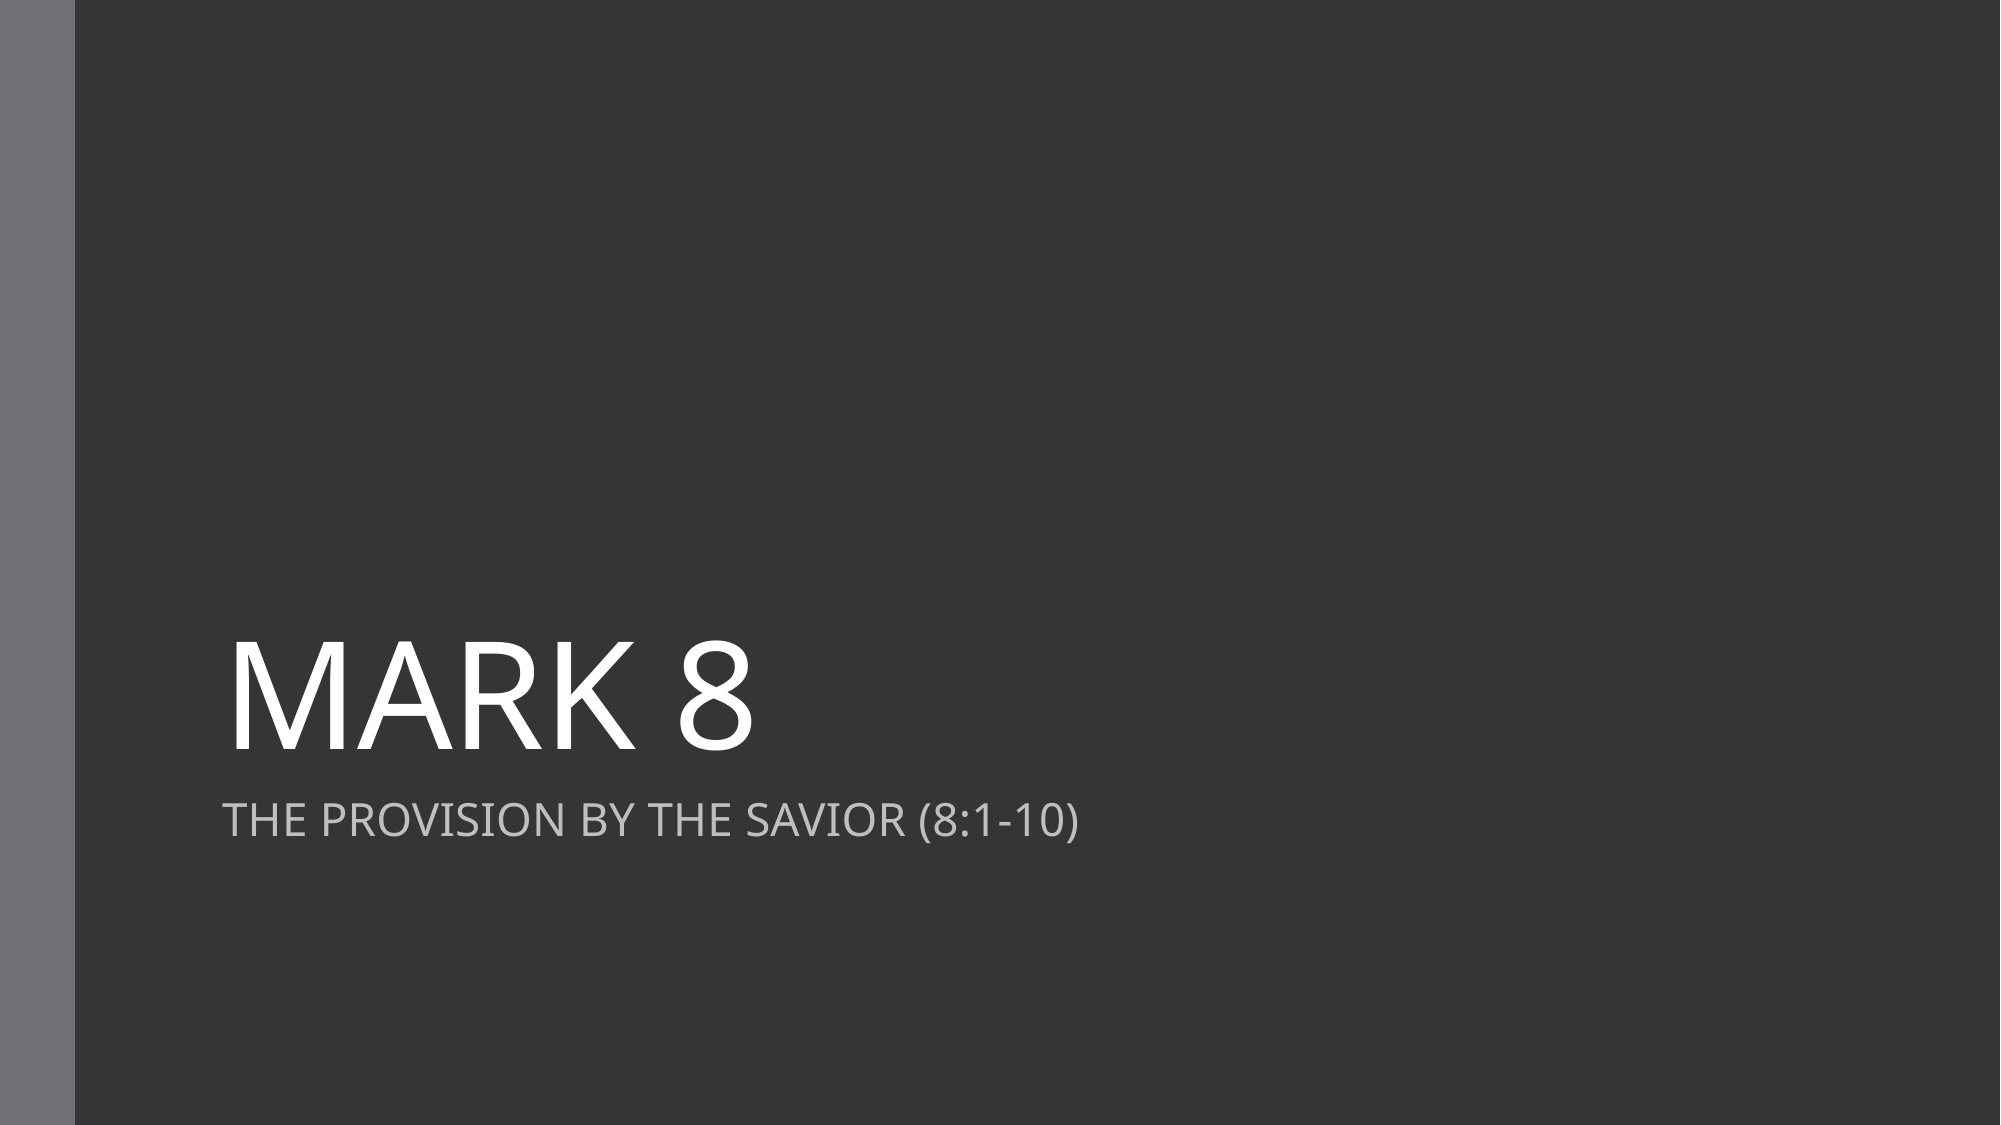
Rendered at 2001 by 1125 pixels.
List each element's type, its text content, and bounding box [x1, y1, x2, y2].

subtitle THE PROVISION BY THE SAVIOR (8:1-10) [206, 787, 1752, 1066]
title MARK 8 [206, 124, 1752, 787]
